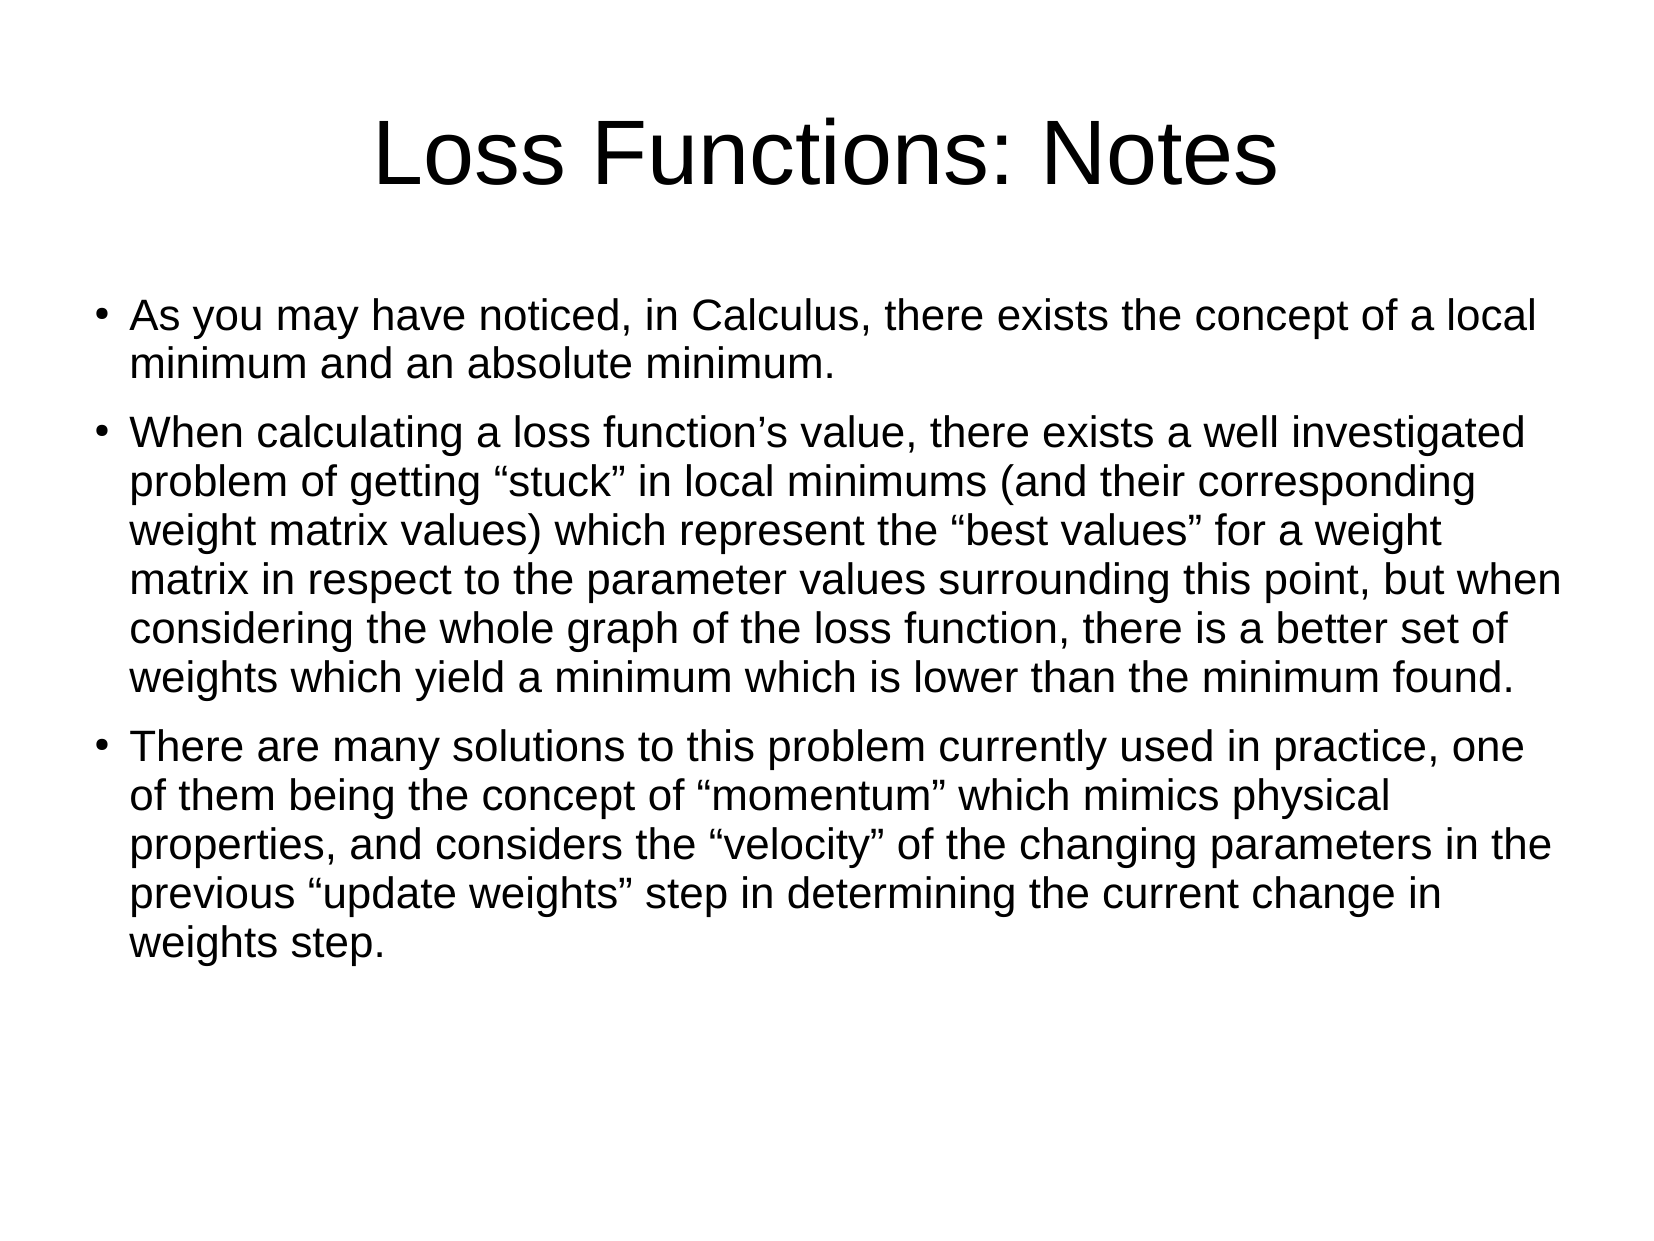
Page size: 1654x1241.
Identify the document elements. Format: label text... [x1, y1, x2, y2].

list As you may have noticed, in Calculus, there exists the concept of a local minimum and an absolute minimum. When calculating a loss function’s value, there exists a well investigated problem of getting “stuck” in local minimums (and their corresponding weight matrix values) which represent the “best values” for a weight matrix in respect to the parameter values surrounding this point, but when considering the whole graph of the loss function, there is a better set of weights which yield a minimum which is lower than the minimum found. There are many solutions to this problem currently used in practice, one of them being the concept of “momentum” which mimics physical properties, and considers the “velocity” of the changing parameters in the previous “update weights” step in determining the current change in weights step. [82, 290, 1571, 1010]
title Loss Functions: Notes [82, 49, 1571, 257]
